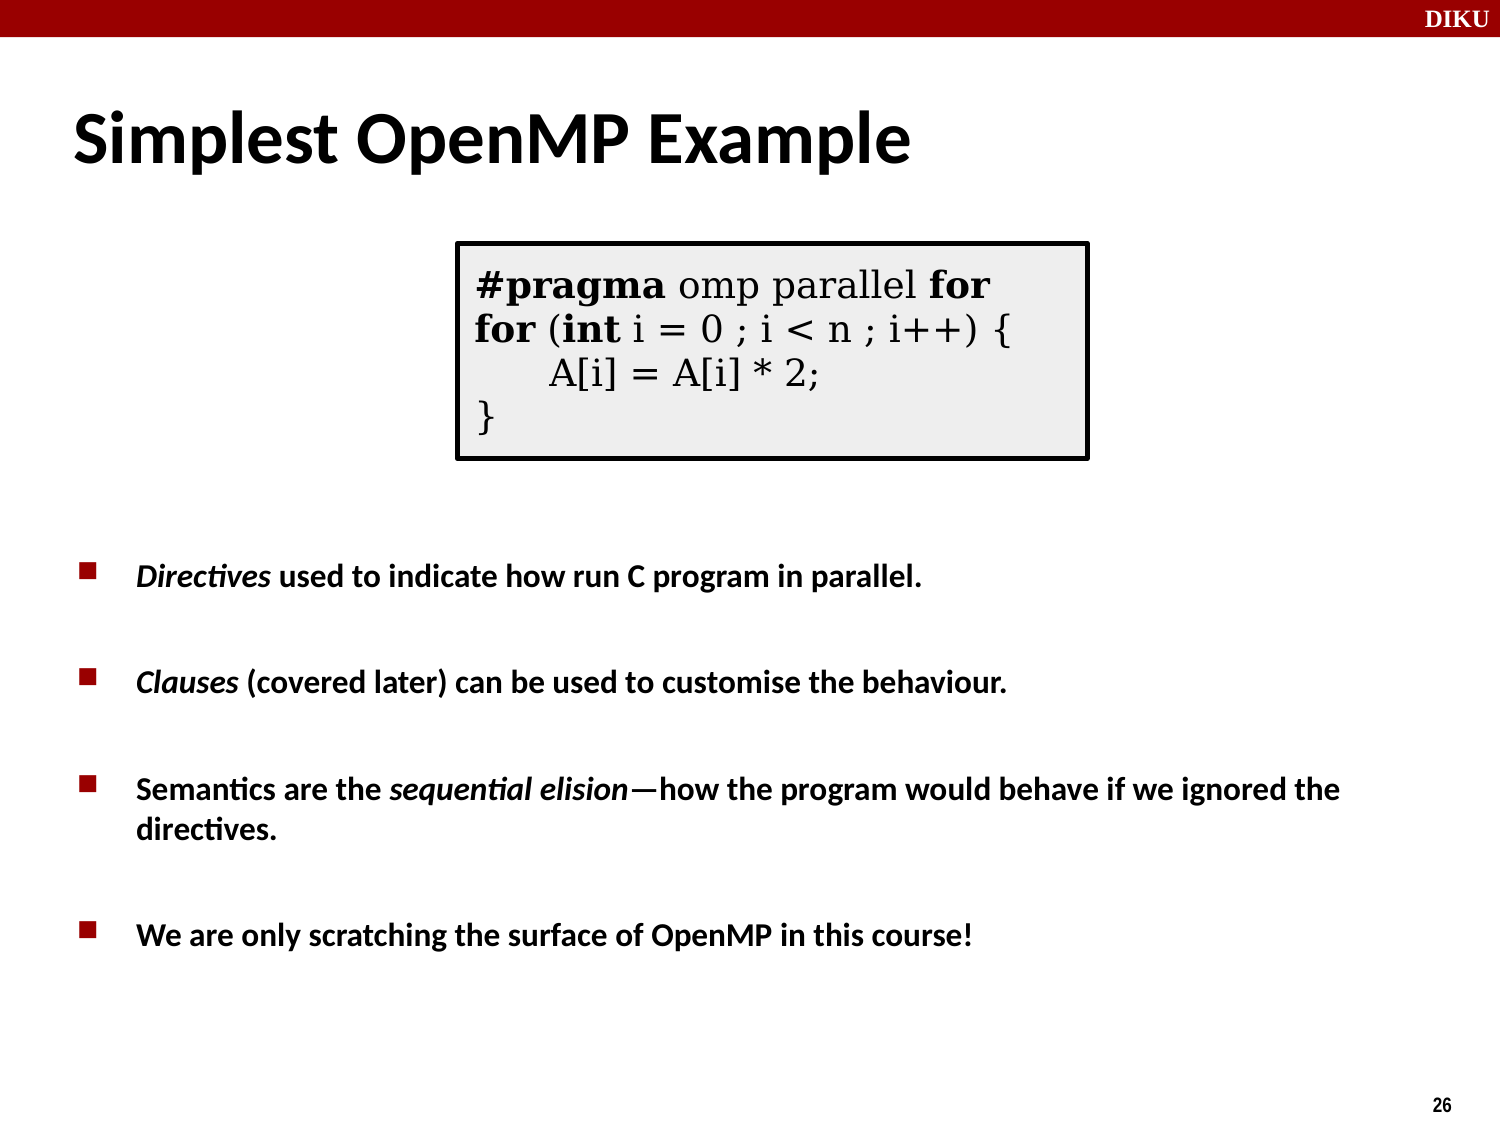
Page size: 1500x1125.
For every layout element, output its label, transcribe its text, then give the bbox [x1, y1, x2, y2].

text_box #pragma omp parallel for for (int i = 0 ; i < n ; i++) { A[i] = A[i] * 2; } [457, 243, 1088, 459]
text_box Directives used to indicate how run C program in parallel. Clauses (covered later) can be used to customise the behaviour. Semantics are the sequential elision—how the program would behave if we ignored the directives. We are only scratching the surface of OpenMP in this course! [65, 211, 1361, 1027]
text_box Simplest OpenMP Example [58, 71, 1304, 197]
